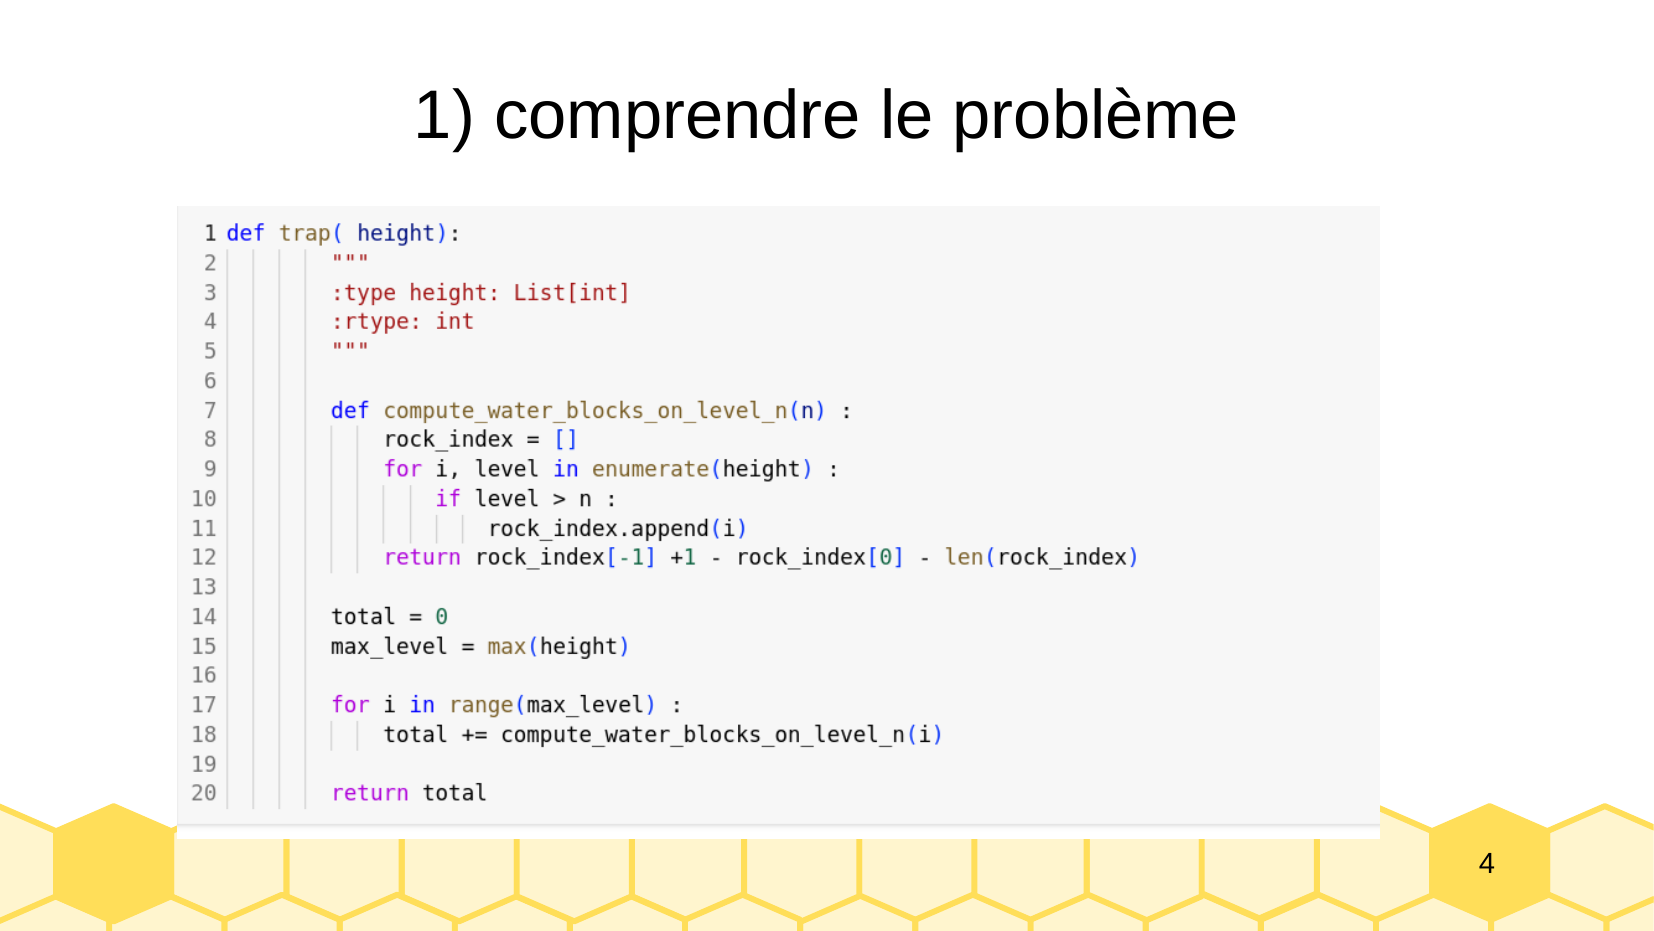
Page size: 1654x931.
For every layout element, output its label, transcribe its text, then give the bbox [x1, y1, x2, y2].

picture [177, 206, 1380, 839]
title 1) comprendre le problème [82, 37, 1571, 193]
